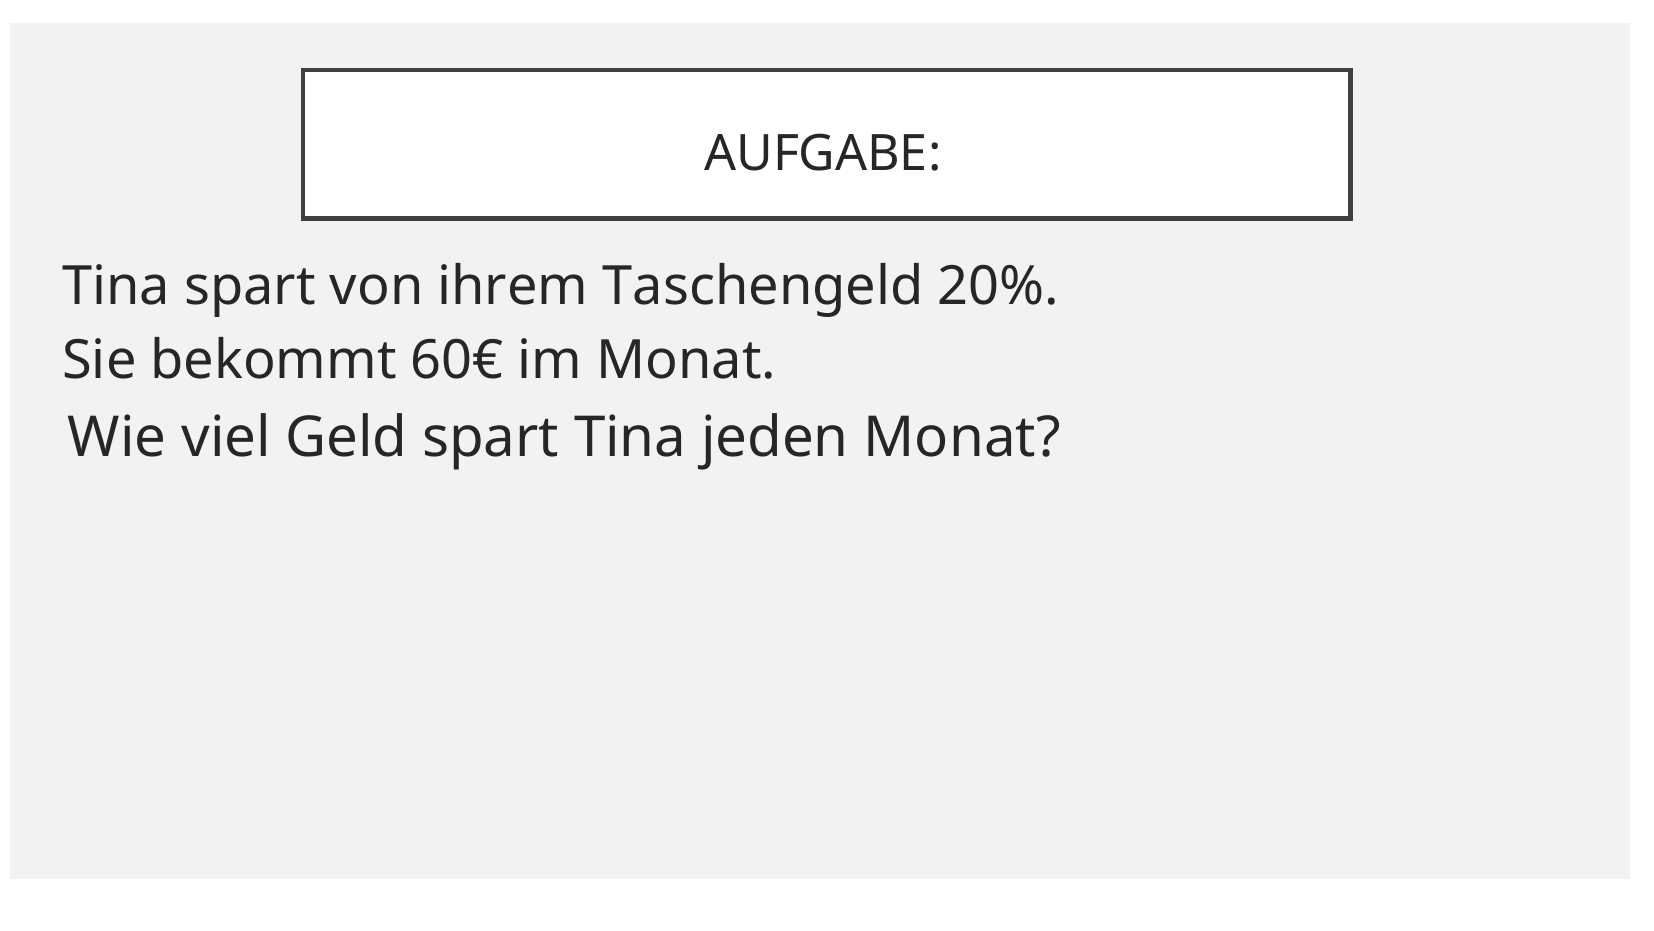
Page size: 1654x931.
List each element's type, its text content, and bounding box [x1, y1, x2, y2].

text_box Tina spart von ihrem Taschengeld 20%. Sie bekommt 60€ im Monat. [62, 246, 1654, 373]
text_box Wie viel Geld spart Tina jeden Monat? [67, 396, 1137, 462]
text_box [1, 5, 1652, 879]
text_box AUFGABE: [704, 116, 960, 175]
